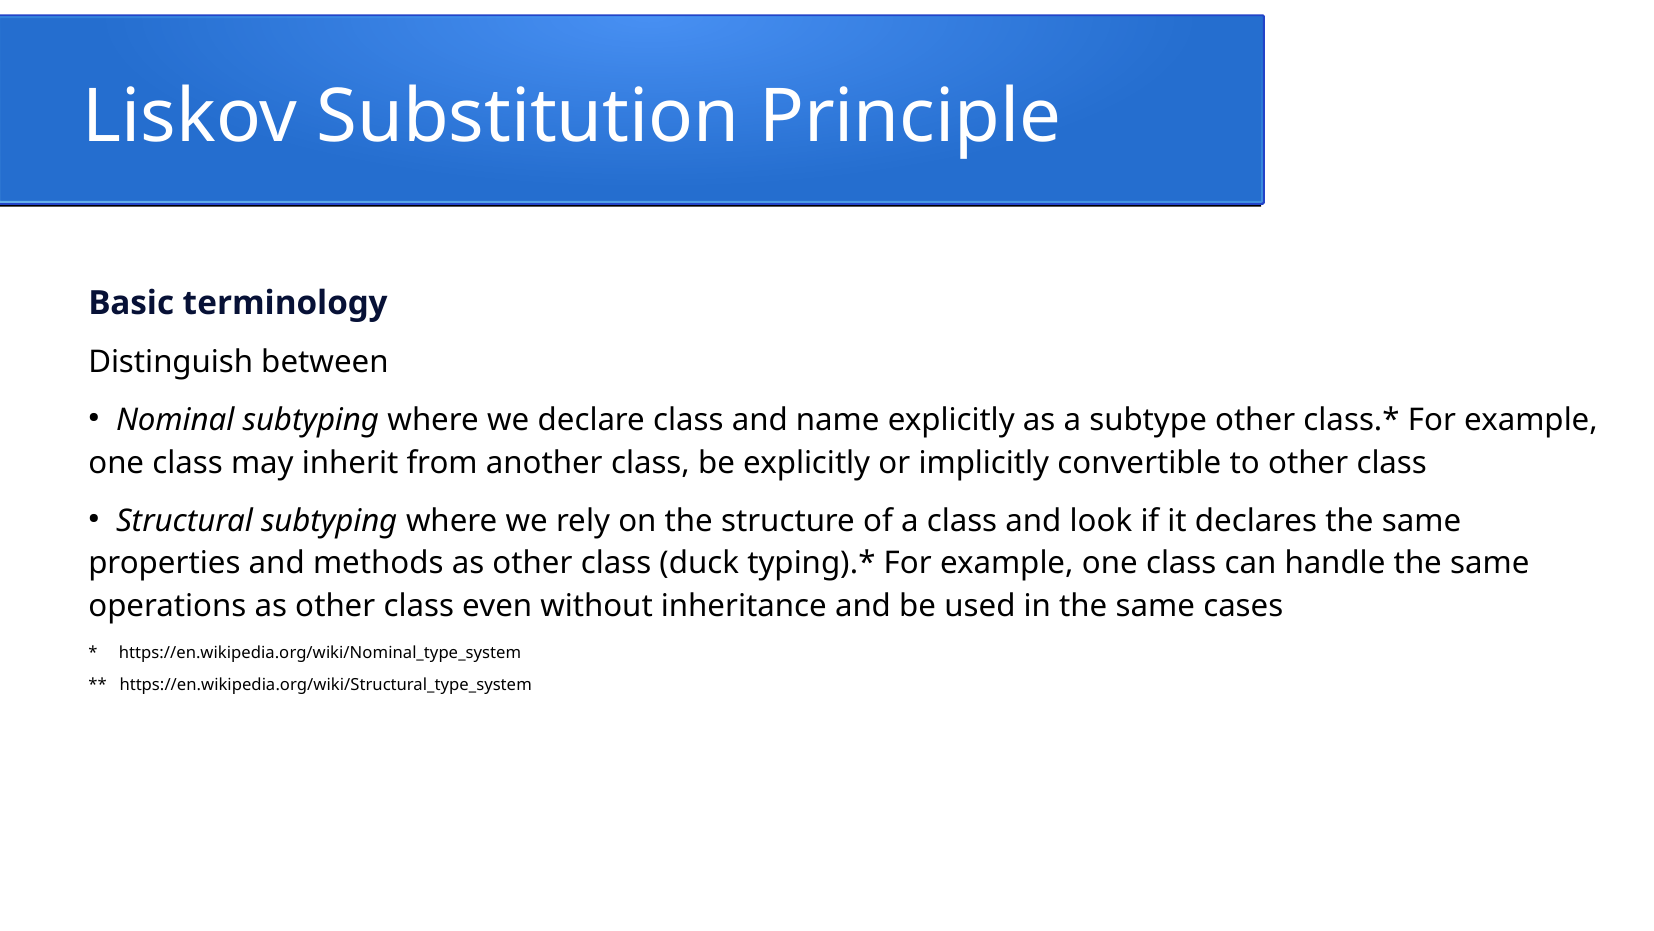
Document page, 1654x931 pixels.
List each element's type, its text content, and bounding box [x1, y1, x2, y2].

subtitle Basic terminology Distinguish between Nominal subtyping where we declare class and name explicitly as a subtype other class.* For example, one class may inherit from another class, be explicitly or implicitly convertible to other class Structural subtyping where we rely on the structure of a class and look if it declares the same properties and methods as other class (duck typing).* For example, one class can handle the same operations as other class even without inheritance and be used in the same cases * https://en.wikipedia.org/wiki/Nominal_type_system ** https://en.wikipedia.org/wiki/Structural_type_system [88, 240, 1619, 736]
title Liskov Substitution Principle [82, 35, 1235, 189]
